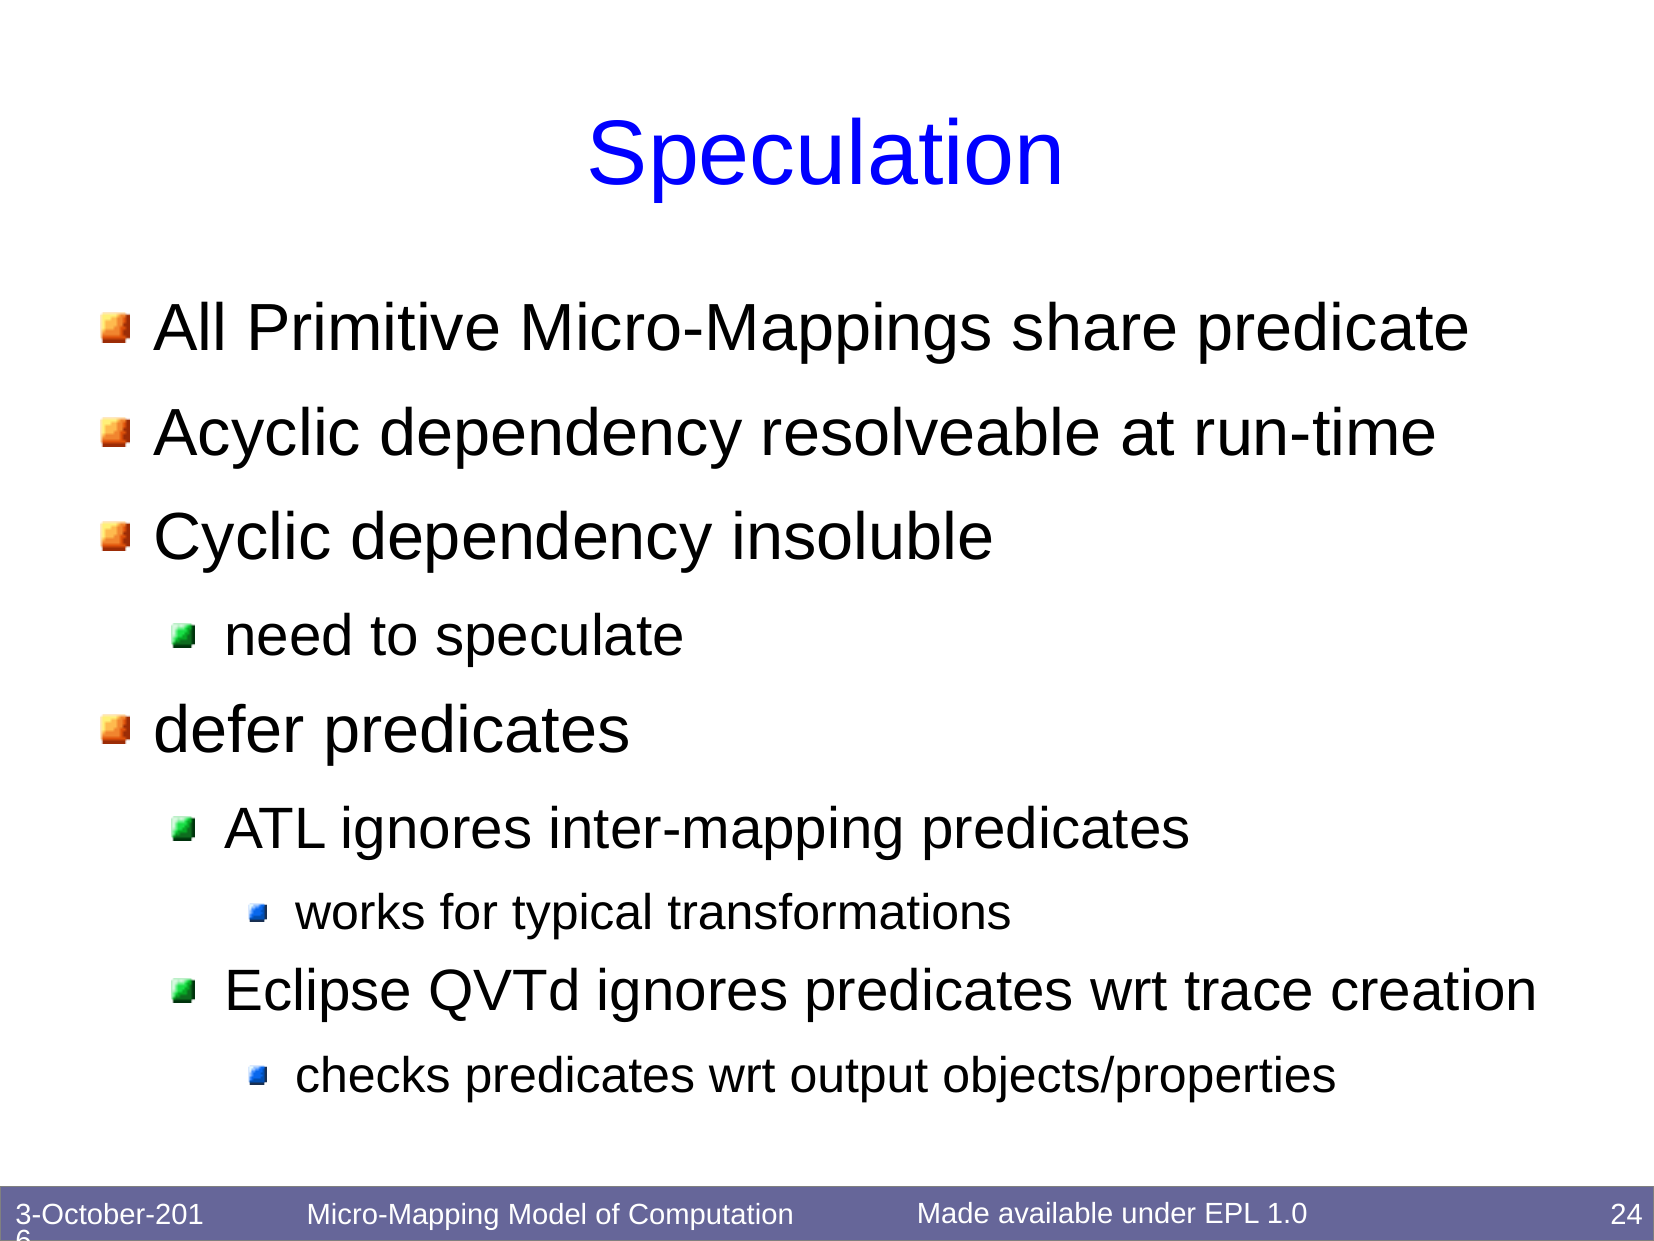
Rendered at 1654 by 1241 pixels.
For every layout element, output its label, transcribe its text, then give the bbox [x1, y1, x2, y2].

title Speculation [82, 49, 1571, 257]
list All Primitive Micro-Mappings share predicate Acyclic dependency resolveable at run-time Cyclic dependency insoluble need to speculate defer predicates ATL ignores inter-mapping predicates works for typical transformations Eclipse QVTd ignores predicates wrt trace creation checks predicates wrt output objects/properties [82, 290, 1571, 1109]
